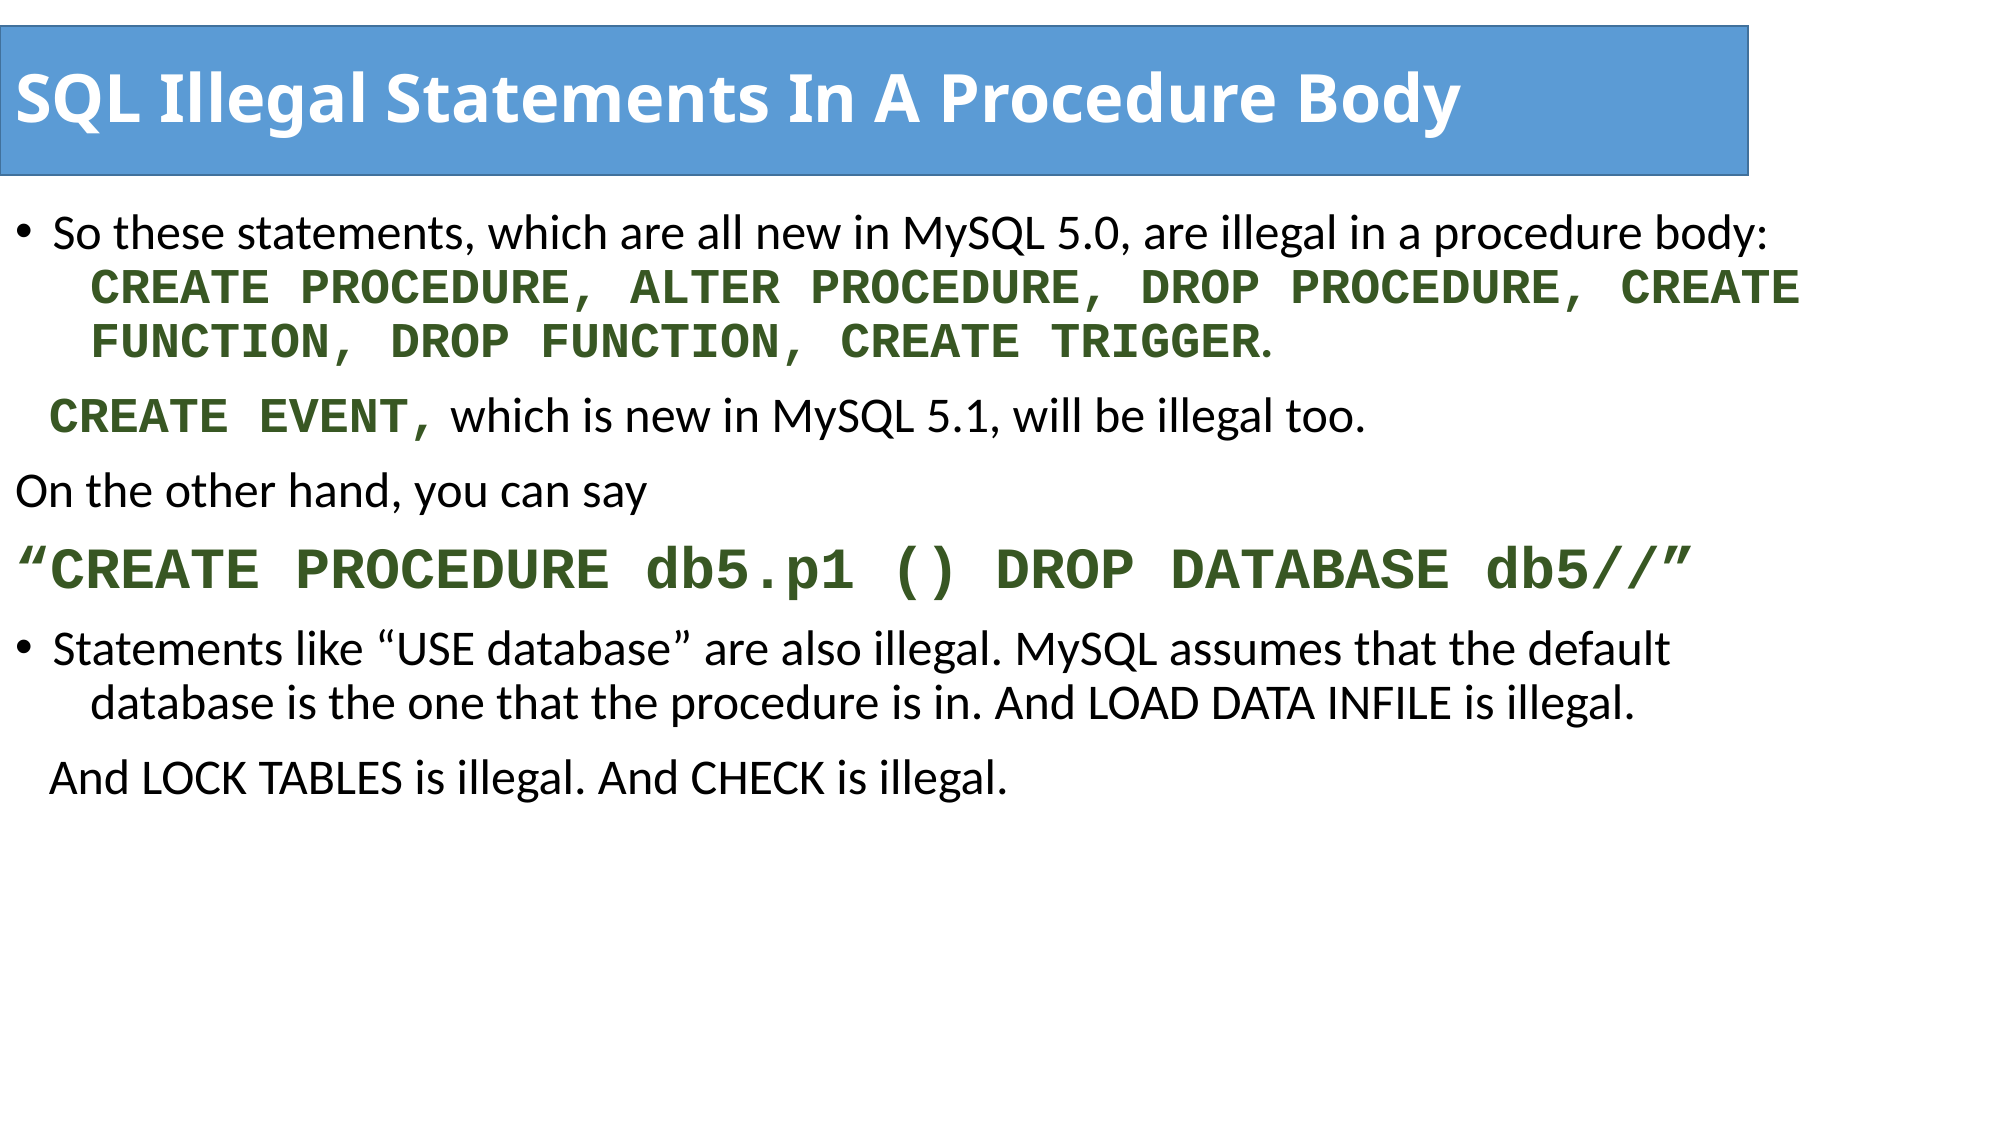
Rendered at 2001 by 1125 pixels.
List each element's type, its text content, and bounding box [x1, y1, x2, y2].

title SQL Illegal Statements In A Procedure Body [0, 26, 1748, 176]
subtitle So these statements, which are all new in MySQL 5.0, are illegal in a procedure body: CREATE PROCEDURE, ALTER PROCEDURE, DROP PROCEDURE, CREATE FUNCTION, DROP FUNCTION, CREATE TRIGGER. CREATE EVENT, which is new in MySQL 5.1, will be illegal too. On the other hand, you can say “CREATE PROCEDURE db5.p1 () DROP DATABASE db5//” Statements like “USE database” are also illegal. MySQL assumes that the default database is the one that the procedure is in. And LOAD DATA INFILE is illegal. And LOCK TABLES is illegal. And CHECK is illegal. [0, 198, 1964, 1051]
